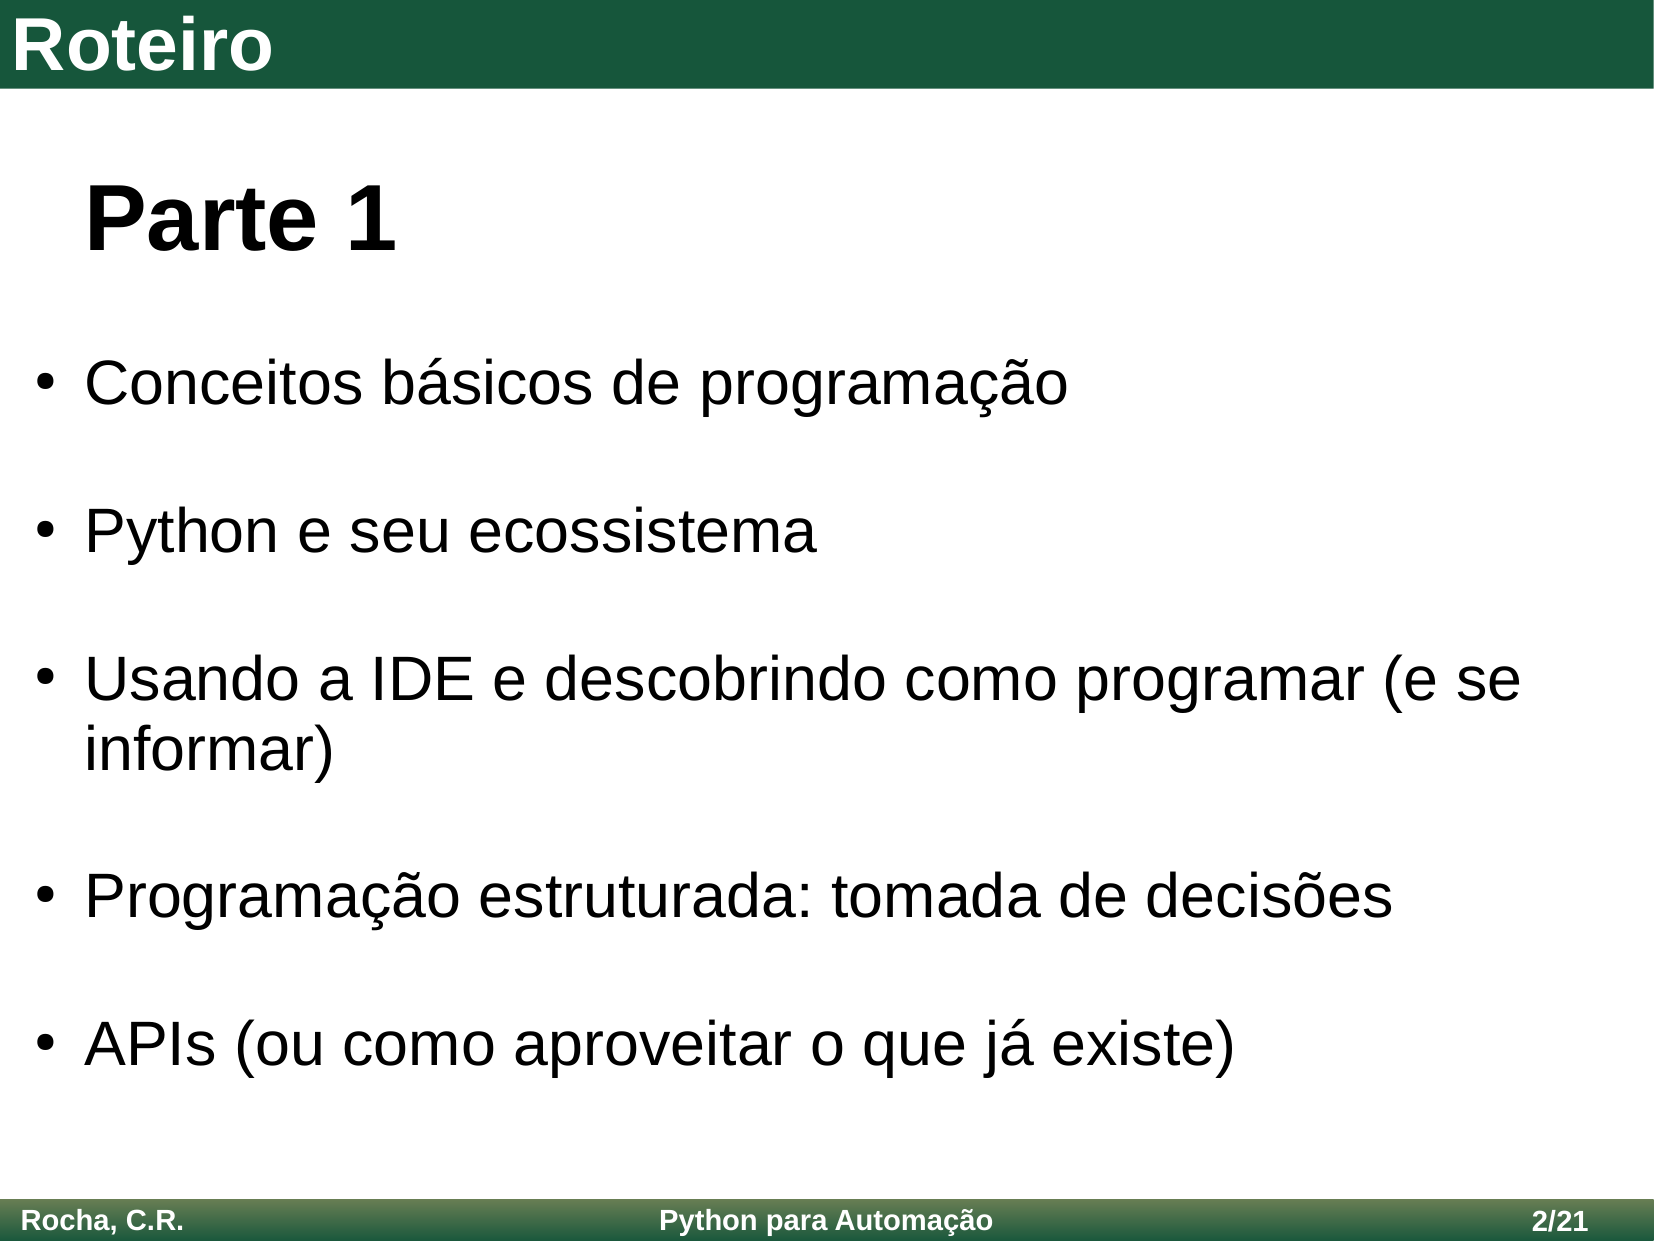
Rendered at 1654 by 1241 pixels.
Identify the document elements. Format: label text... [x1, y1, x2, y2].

title Roteiro [11, 0, 1625, 89]
list Parte 1 Conceitos básicos de programação Python e seu ecossistema Usando a IDE e descobrindo como programar (e se informar) Programação estruturada: tomada de decisões APIs (ou como aproveitar o que já existe) [17, 165, 1625, 1081]
